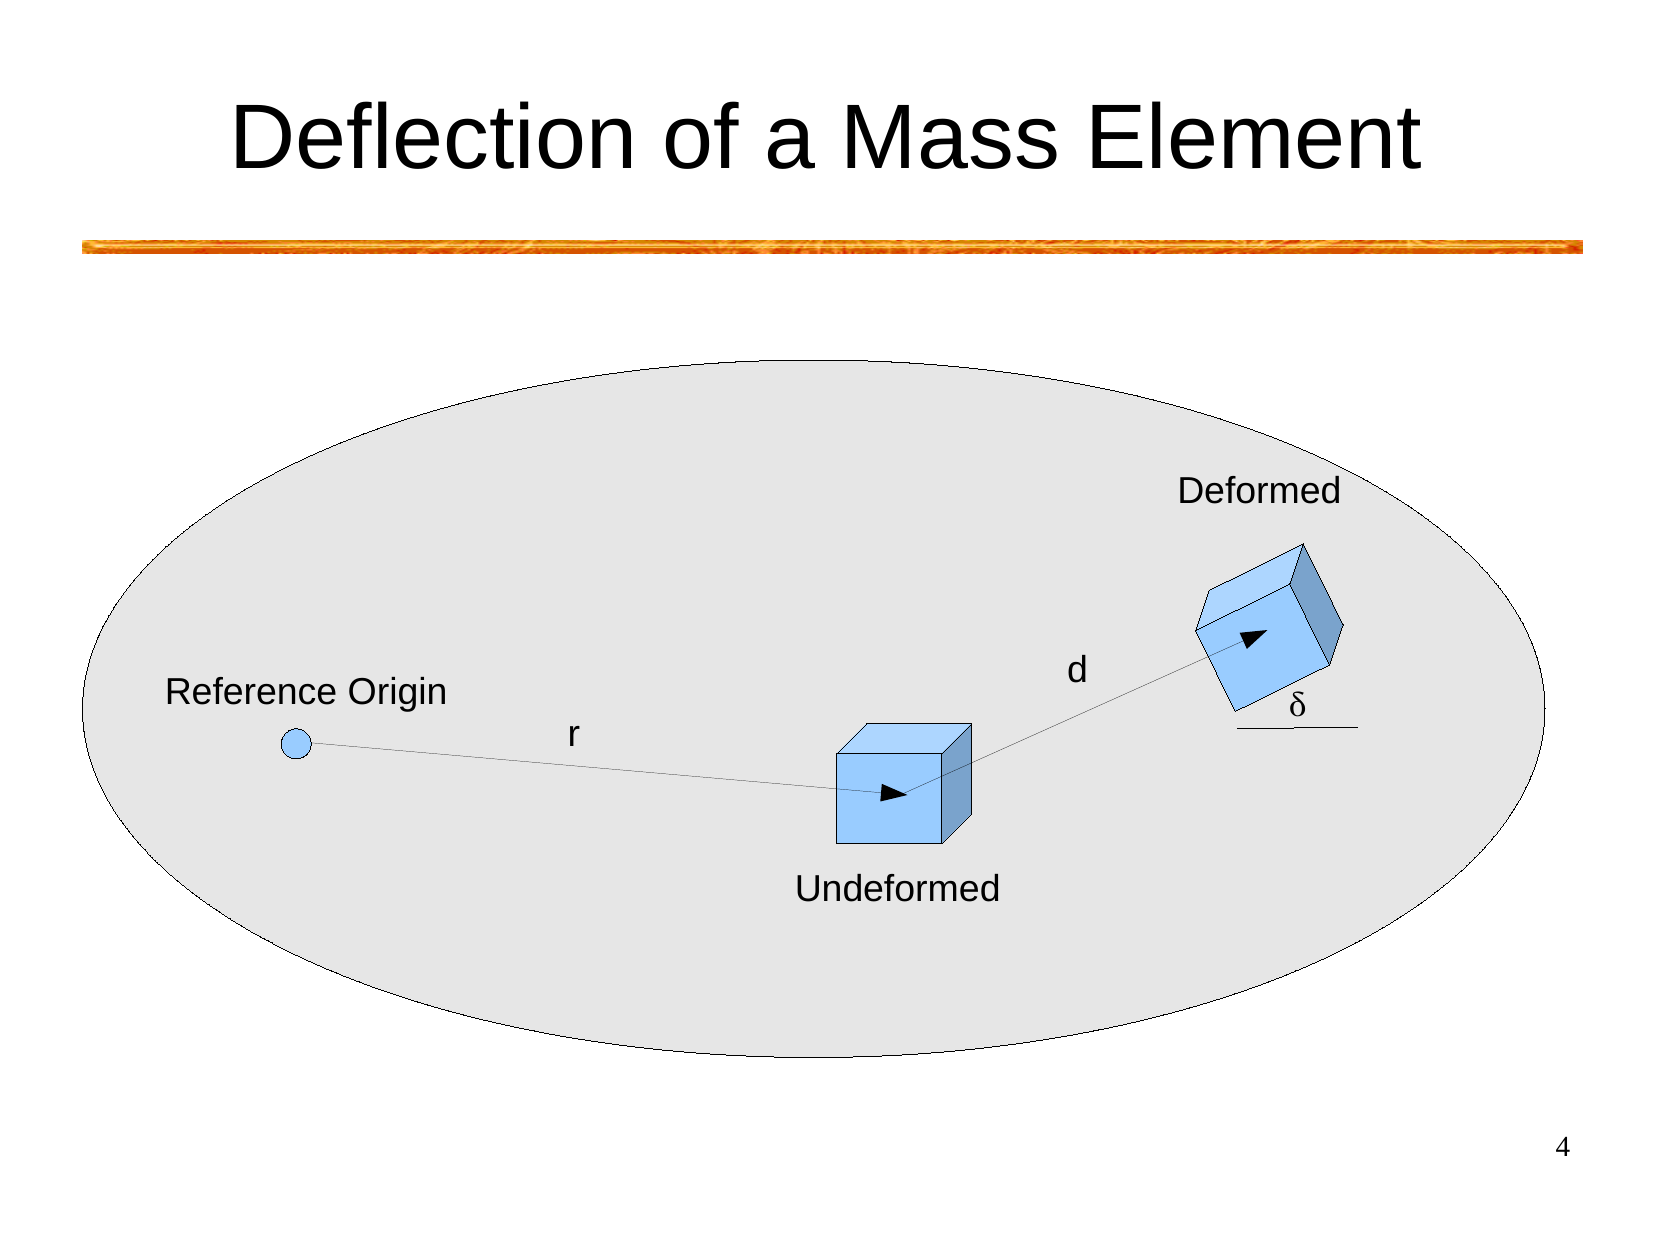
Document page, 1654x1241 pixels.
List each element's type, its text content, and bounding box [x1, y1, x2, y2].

text_box Deformed [1162, 461, 1357, 519]
text_box Undeformed [780, 860, 1016, 918]
text_box r [552, 704, 596, 765]
text_box Reference Origin [150, 663, 464, 721]
text_box [82, 360, 1546, 1058]
picture [82, 240, 1583, 254]
text_box d [1052, 641, 1103, 698]
chart [1282, 682, 1316, 729]
title Deflection of a Mass Element [82, 56, 1571, 218]
